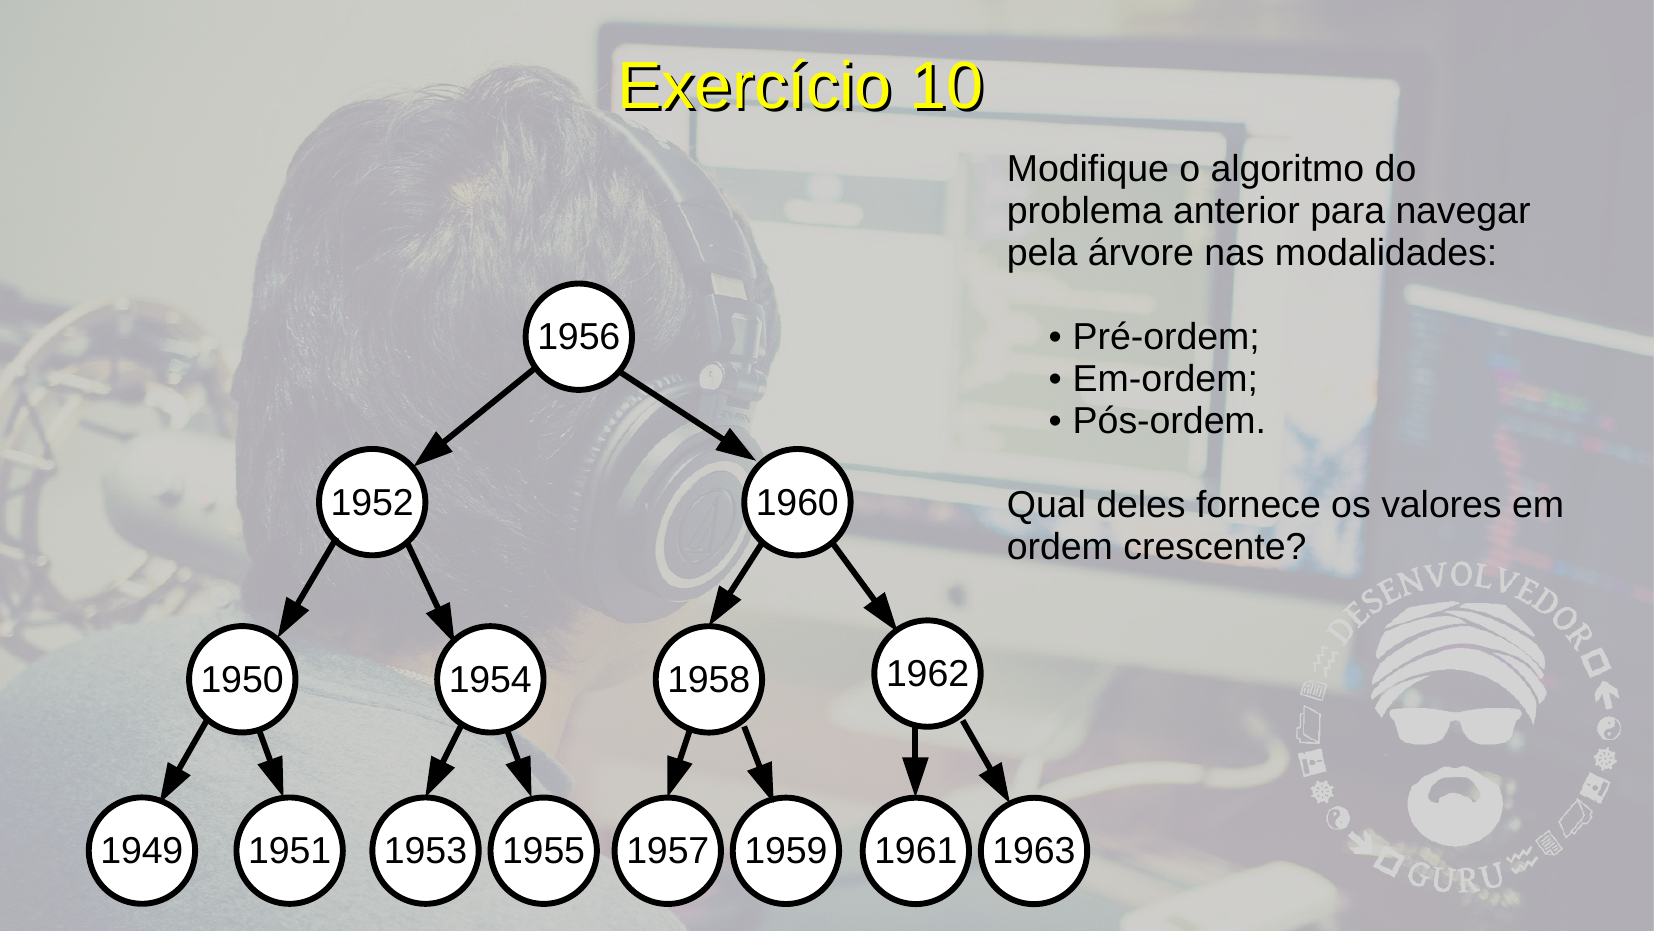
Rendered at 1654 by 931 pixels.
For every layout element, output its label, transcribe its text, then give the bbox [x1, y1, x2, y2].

text_box 1961 [862, 797, 970, 905]
text_box 1951 [236, 797, 343, 904]
text_box 1955 [490, 797, 597, 904]
text_box 1954 [437, 626, 544, 733]
text_box 1962 [874, 620, 981, 727]
text_box 1952 [319, 448, 426, 556]
text_box 1953 [372, 797, 479, 904]
text_box 1957 [614, 797, 721, 904]
text_box Exercício 10 [602, 40, 1004, 130]
text_box 1963 [980, 797, 1088, 905]
text_box 1960 [744, 448, 851, 556]
text_box 1956 [525, 283, 633, 390]
text_box 1959 [732, 797, 840, 905]
text_box 1958 [655, 626, 763, 733]
text_box Modifique o algoritmo do problema anterior para navegar pela árvore nas modalidades: • Pré-ordem; • Em-ordem; • Pós-ordem. Qual deles fornece os valores em ordem crescente? [992, 140, 1595, 617]
text_box 1949 [88, 797, 196, 904]
text_box 1950 [189, 626, 296, 733]
